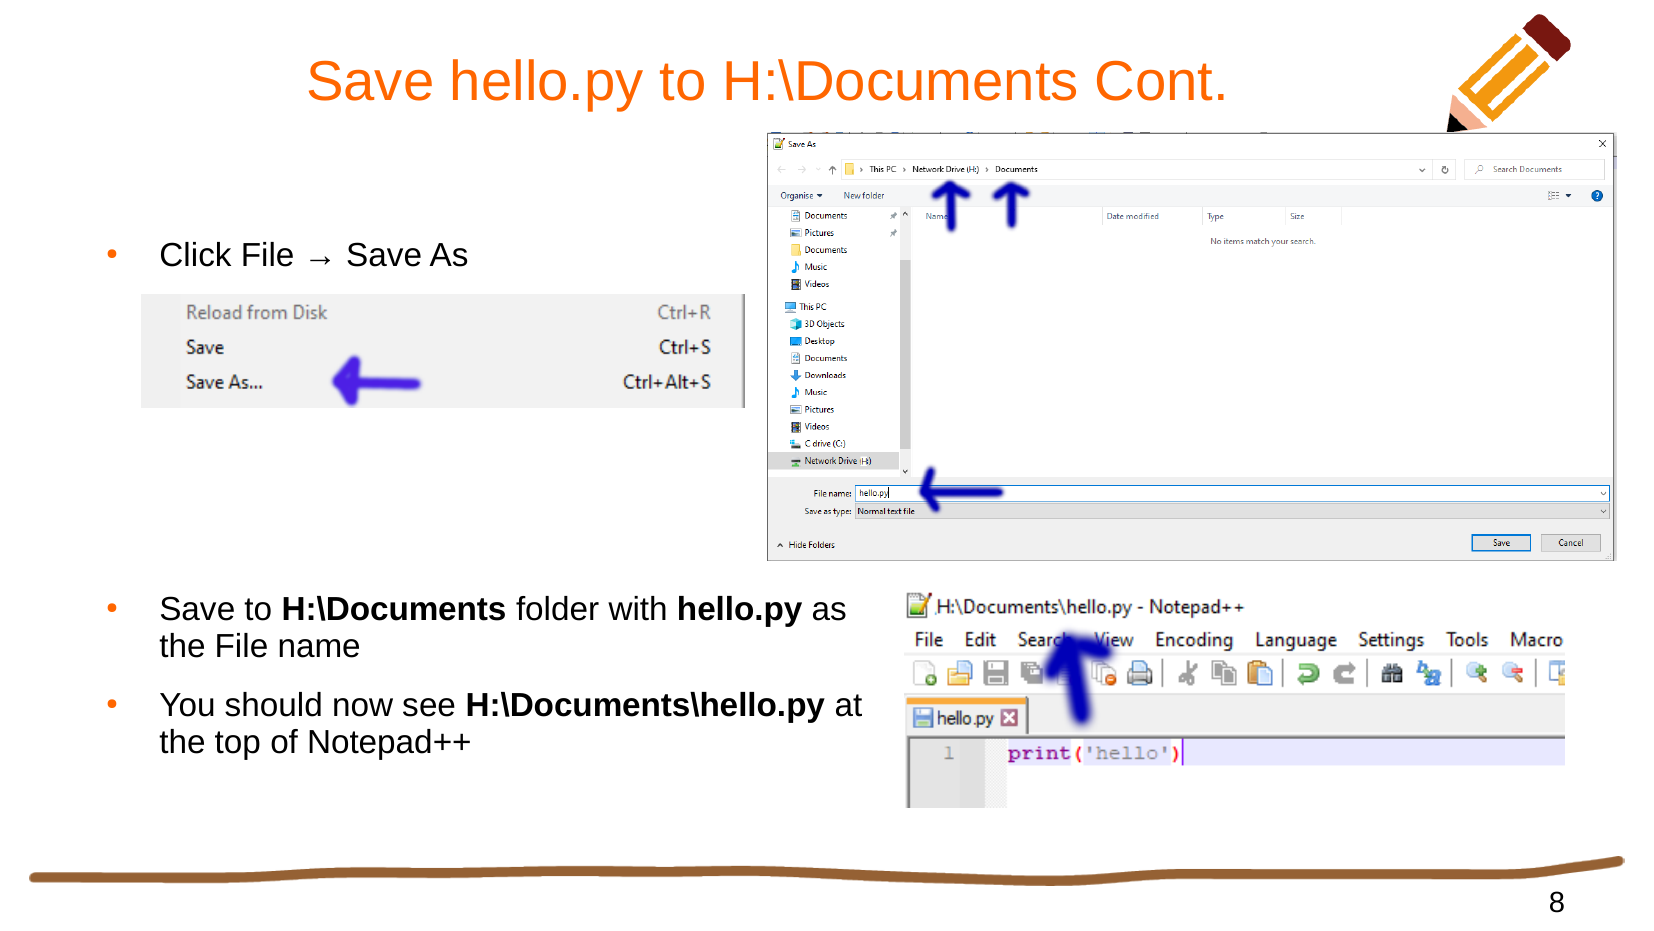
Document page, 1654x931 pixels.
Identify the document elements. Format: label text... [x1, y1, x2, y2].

picture [904, 590, 1565, 808]
picture [141, 294, 745, 408]
list Click File → Save As Save to H:\Documents folder with hello.py as the File name You should now see H:\Documents\hello.py at the top of Notepad++ [88, 236, 886, 886]
picture [29, 856, 88, 886]
picture [767, 14, 1617, 562]
title Save hello.py to H:\Documents Cont. [88, 29, 1447, 133]
picture [886, 856, 1625, 886]
